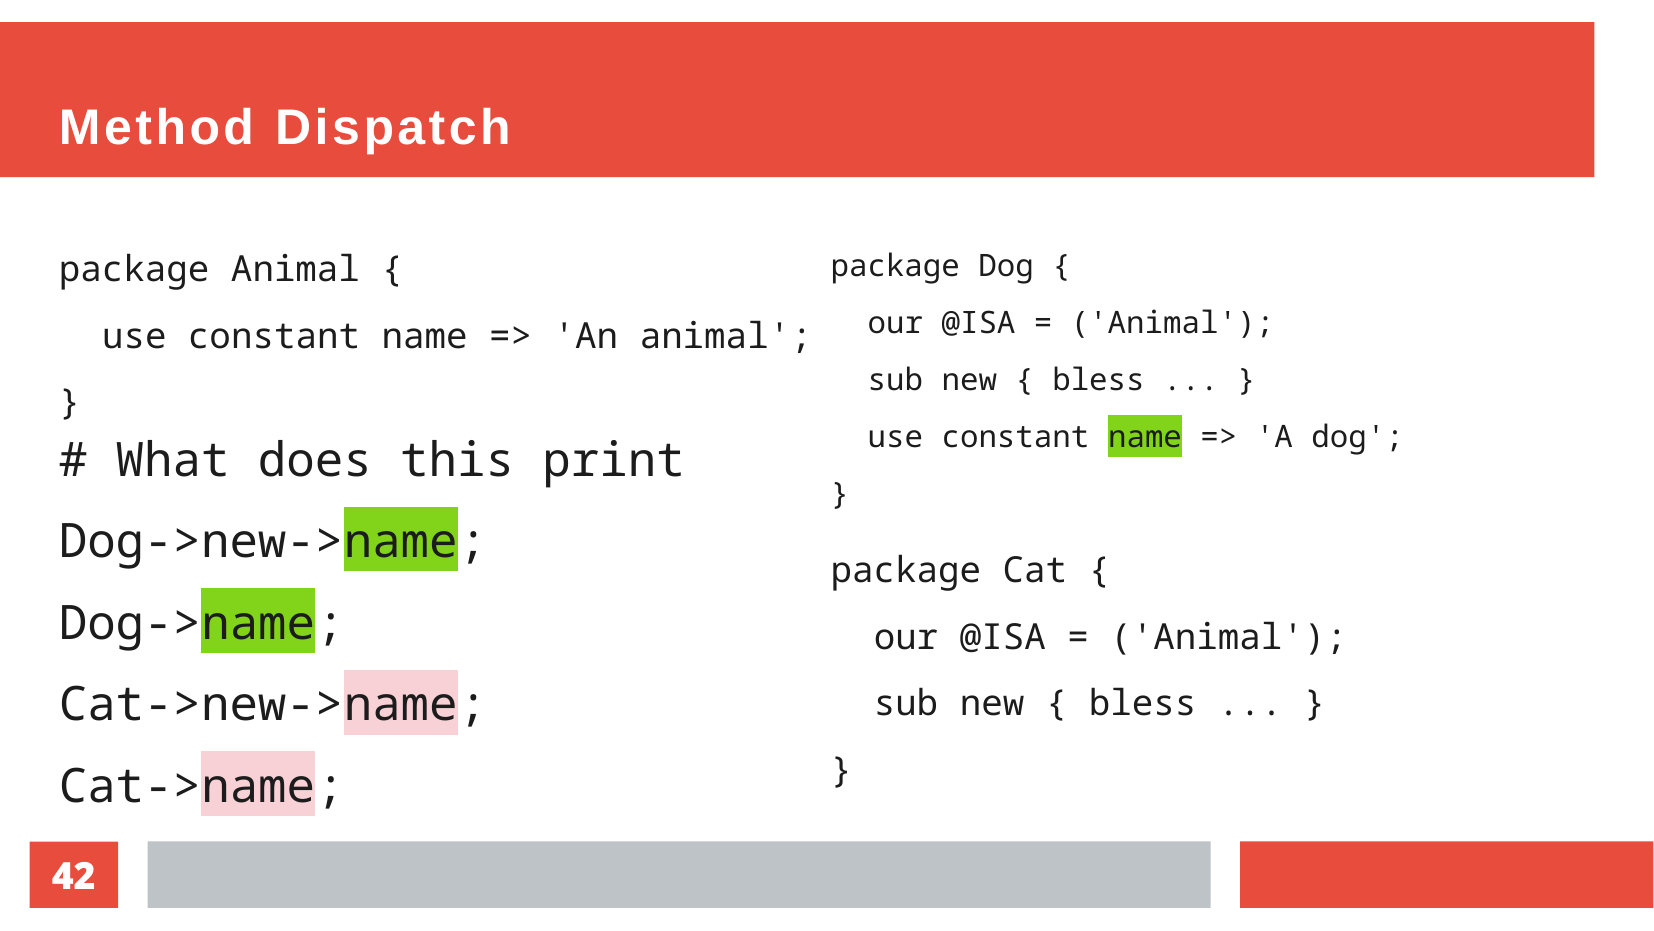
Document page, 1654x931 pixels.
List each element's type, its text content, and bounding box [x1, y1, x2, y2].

list # What does this print Dog->new->name; Dog->name; Cat->new->name; Cat->name; [59, 425, 794, 819]
title Method Dispatch [59, 44, 1595, 156]
list package Cat { our @ISA = ('Animal'); sub new { bless ... } } [830, 544, 1566, 819]
list package Dog { our @ISA = ('Animal'); sub new { bless ... } use constant name => 'A dog'; } [830, 243, 1566, 519]
list package Animal { use constant name => 'An animal'; } [59, 243, 823, 446]
